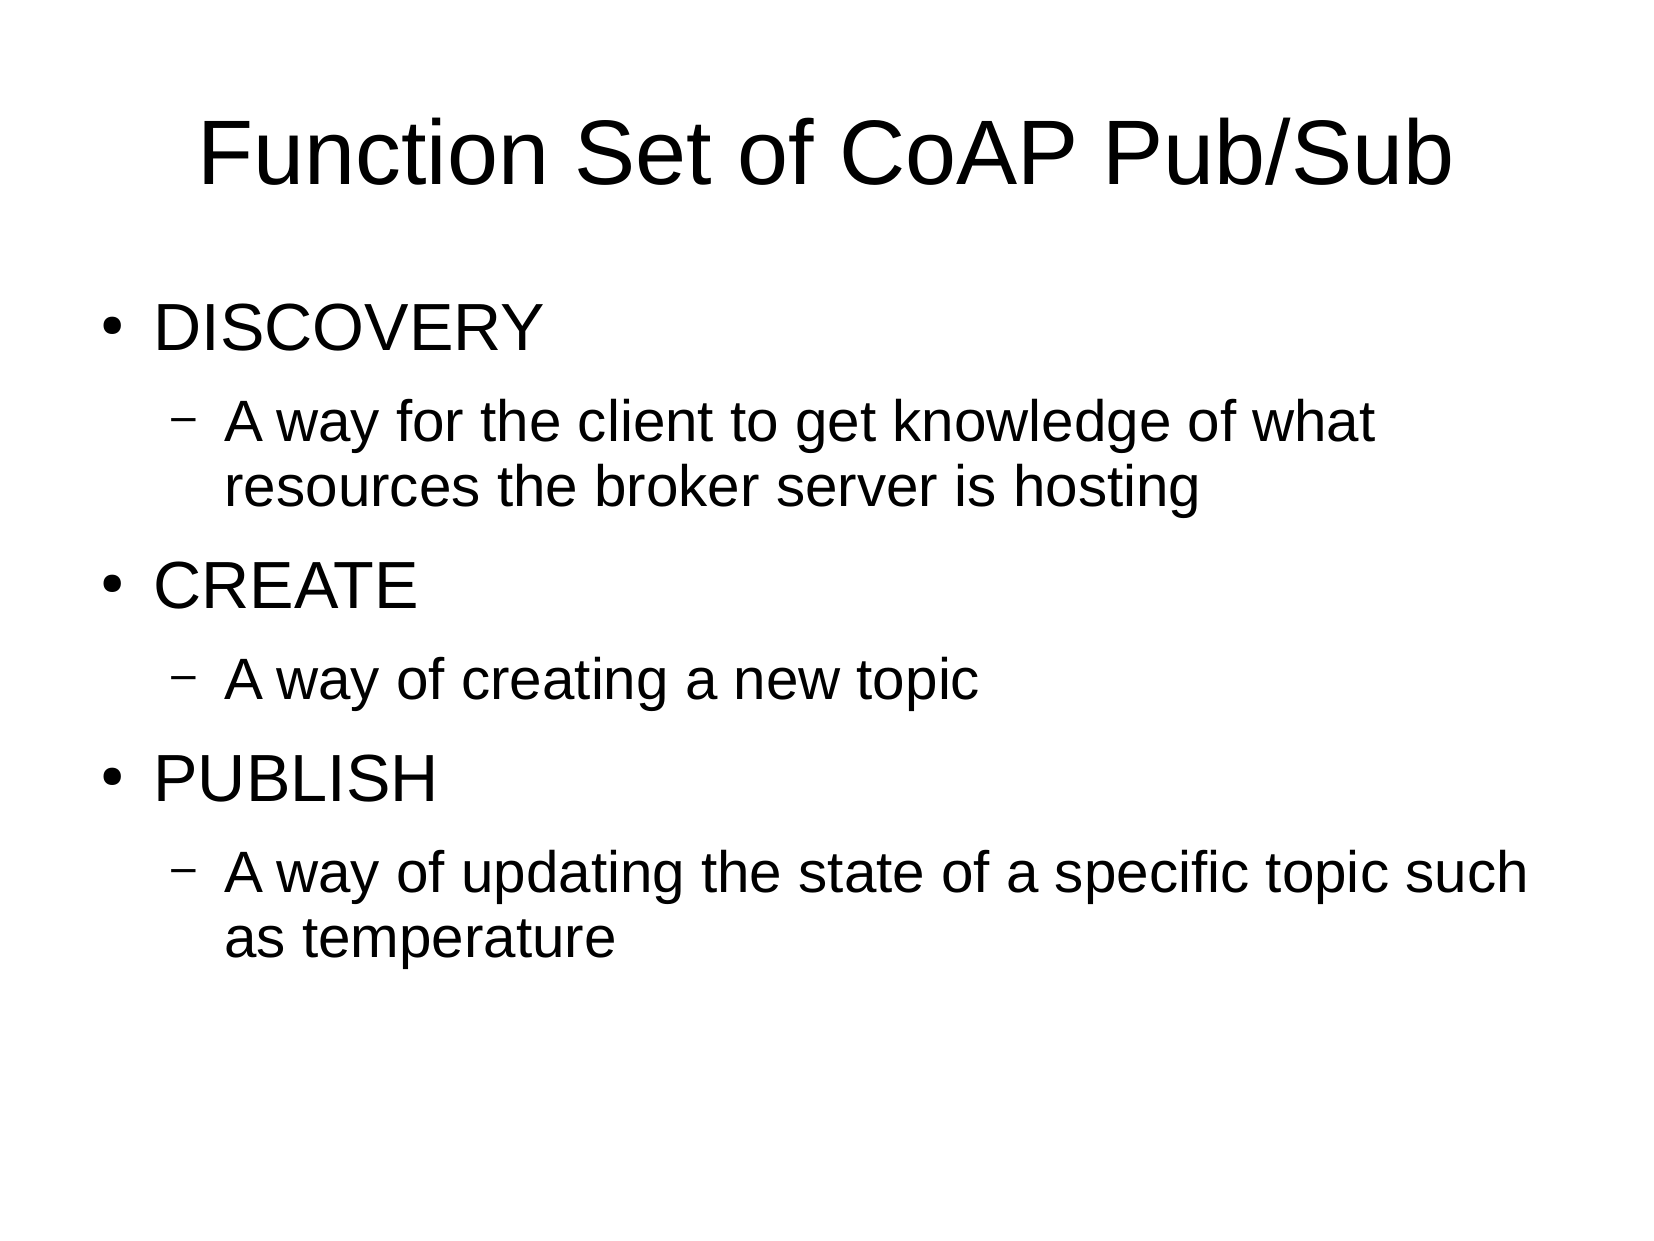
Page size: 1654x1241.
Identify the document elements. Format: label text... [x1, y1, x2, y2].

list DISCOVERY A way for the client to get knowledge of what resources the broker server is hosting CREATE A way of creating a new topic PUBLISH A way of updating the state of a specific topic such as temperature [82, 290, 1571, 1010]
title Function Set of CoAP Pub/Sub [82, 49, 1571, 257]
